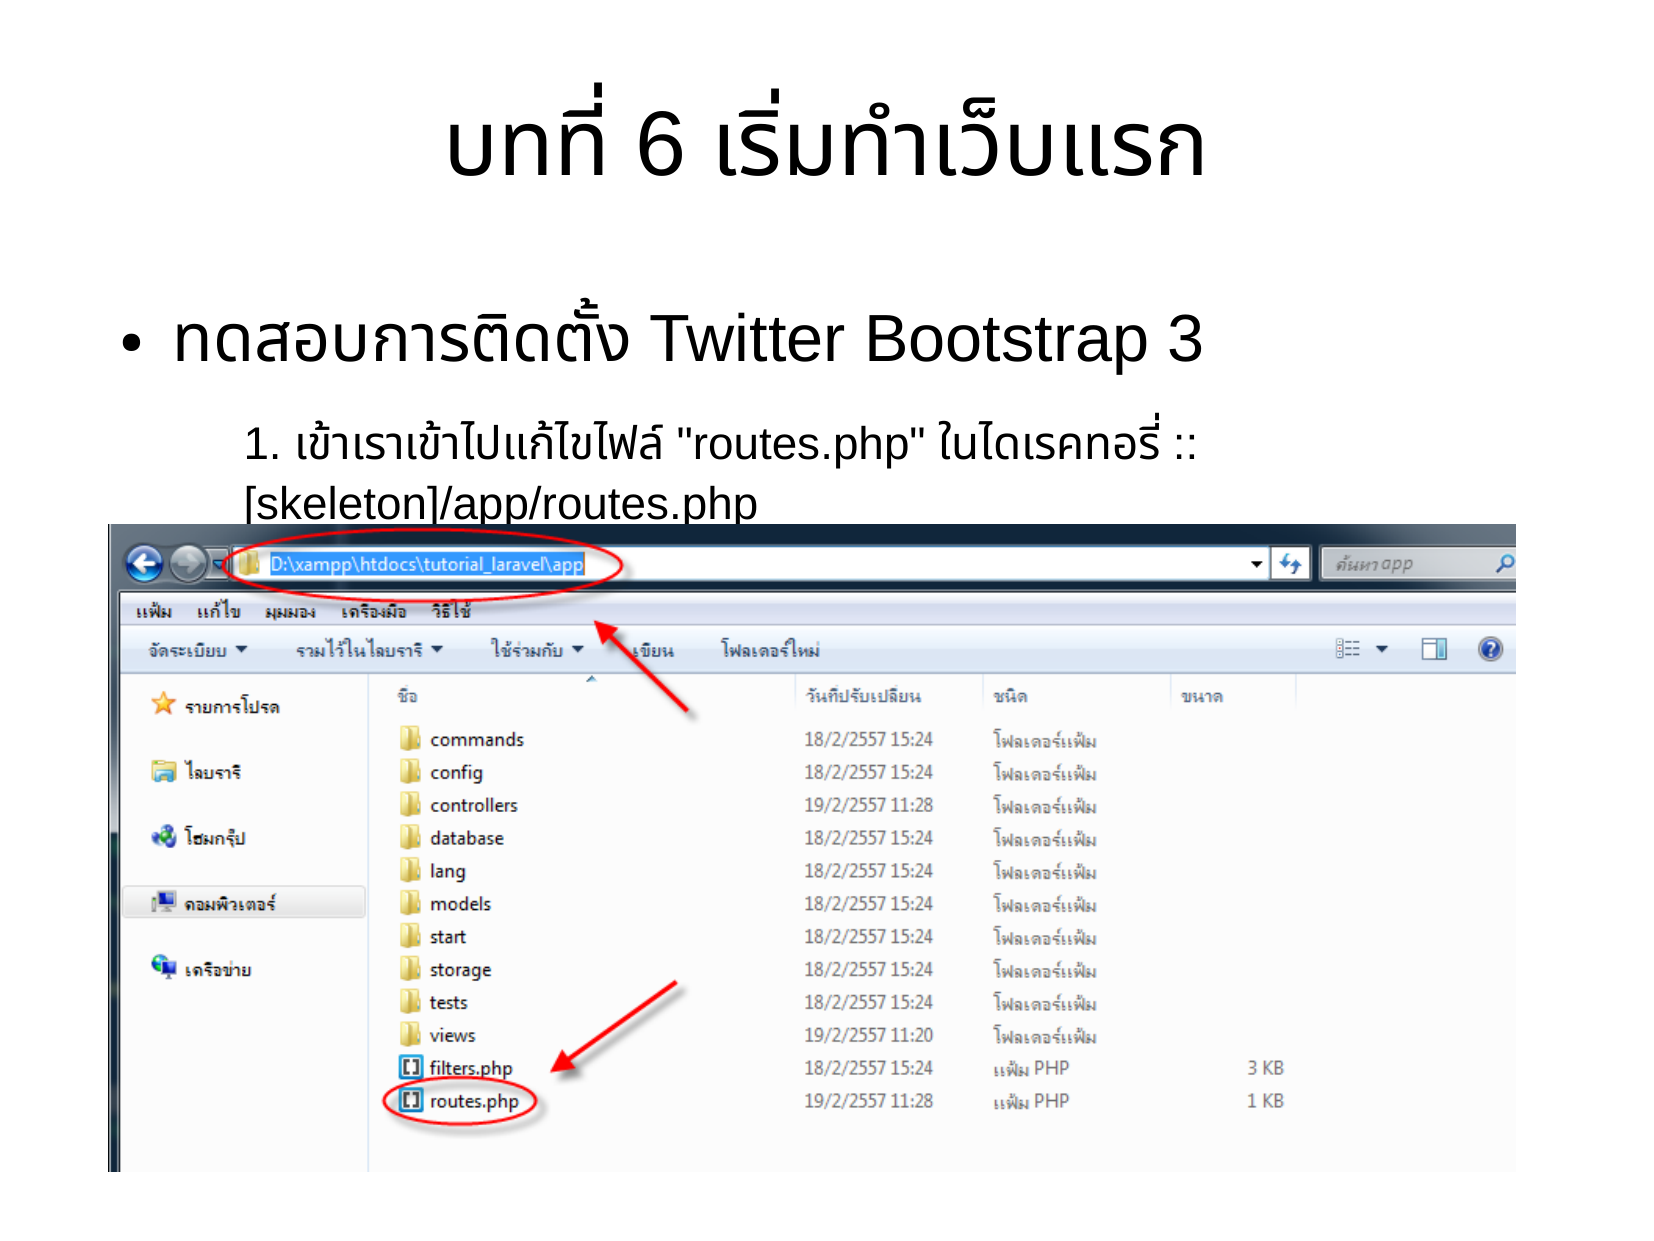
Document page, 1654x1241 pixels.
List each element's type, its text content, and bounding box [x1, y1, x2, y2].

picture [108, 524, 1516, 1172]
list ทดสอบการติดตั้ง Twitter Bootstrap 3 1. เข้าเราเข้าไปแก้ไขไฟล์ "routes.php" ในไดเรคทอรี่ :: [skeleton]/app/routes.php [101, 300, 1591, 1021]
title บทที่ 6 เริ่มทำเว็บแรก [82, 49, 1571, 257]
